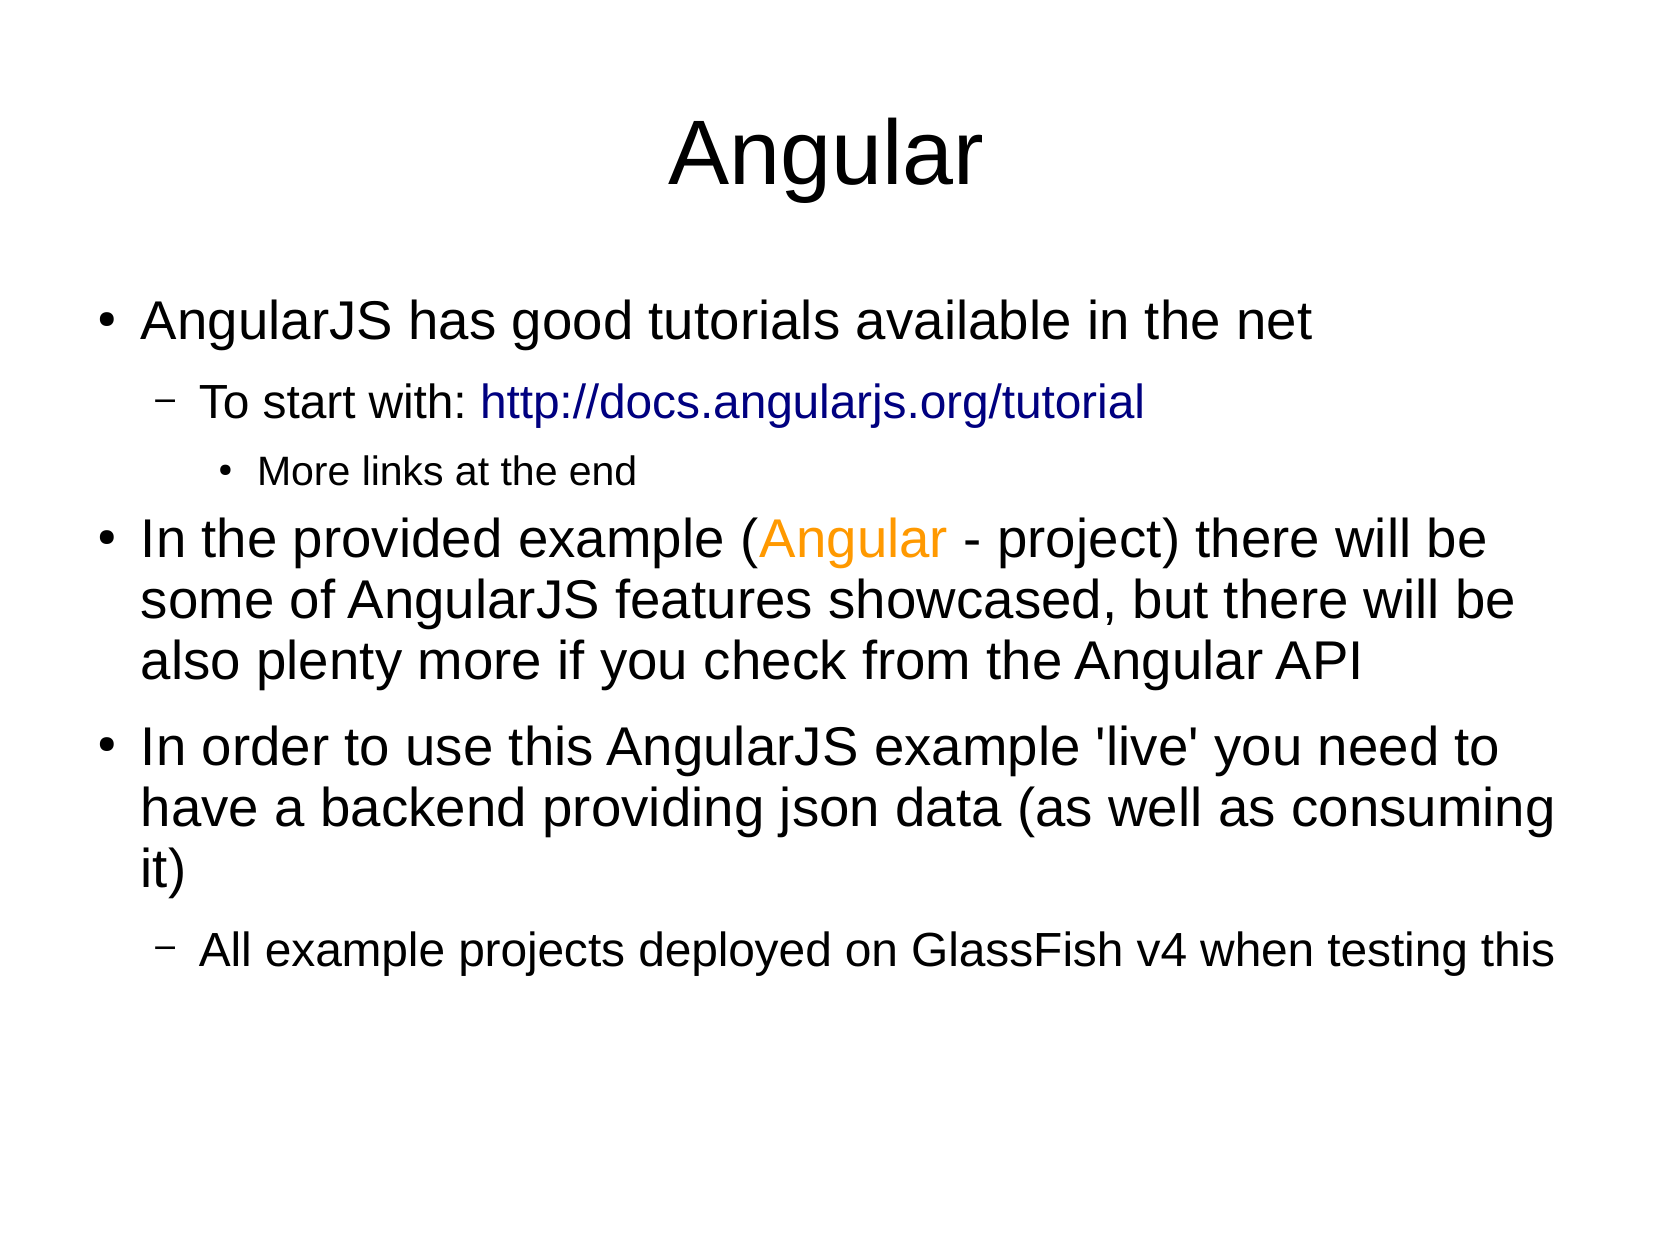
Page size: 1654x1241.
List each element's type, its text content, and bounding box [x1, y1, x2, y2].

title Angular [82, 49, 1571, 257]
list AngularJS has good tutorials available in the net To start with: http://docs.angularjs.org/tutorial More links at the end In the provided example (Angular - project) there will be some of AngularJS features showcased, but there will be also plenty more if you check from the Angular API In order to use this AngularJS example 'live' you need to have a backend providing json data (as well as consuming it) All example projects deployed on GlassFish v4 when testing this [82, 290, 1571, 1010]
